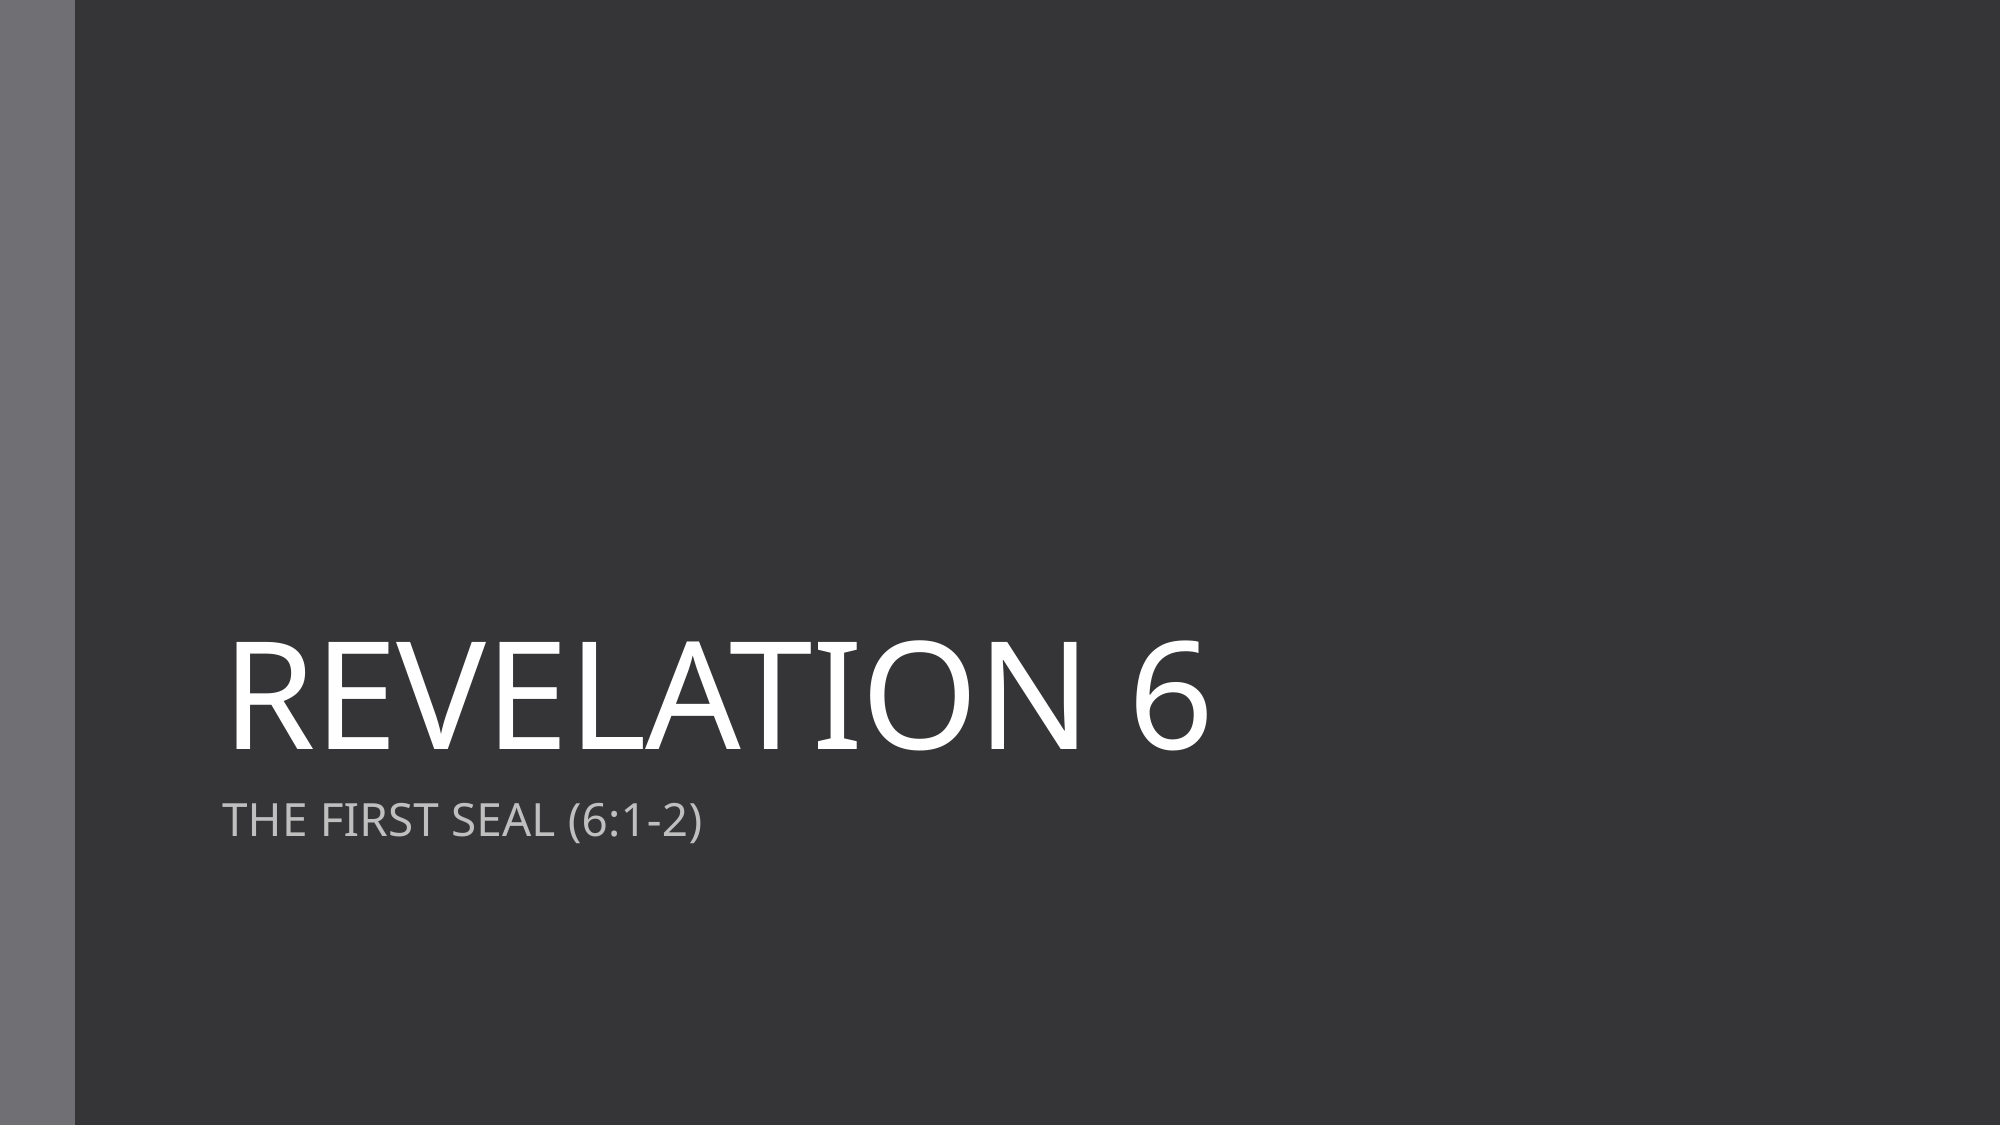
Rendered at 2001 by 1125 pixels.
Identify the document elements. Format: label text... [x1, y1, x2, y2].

title REVELATION 6 [206, 124, 1752, 787]
subtitle THE FIRST SEAL (6:1-2) [206, 787, 1752, 1066]
